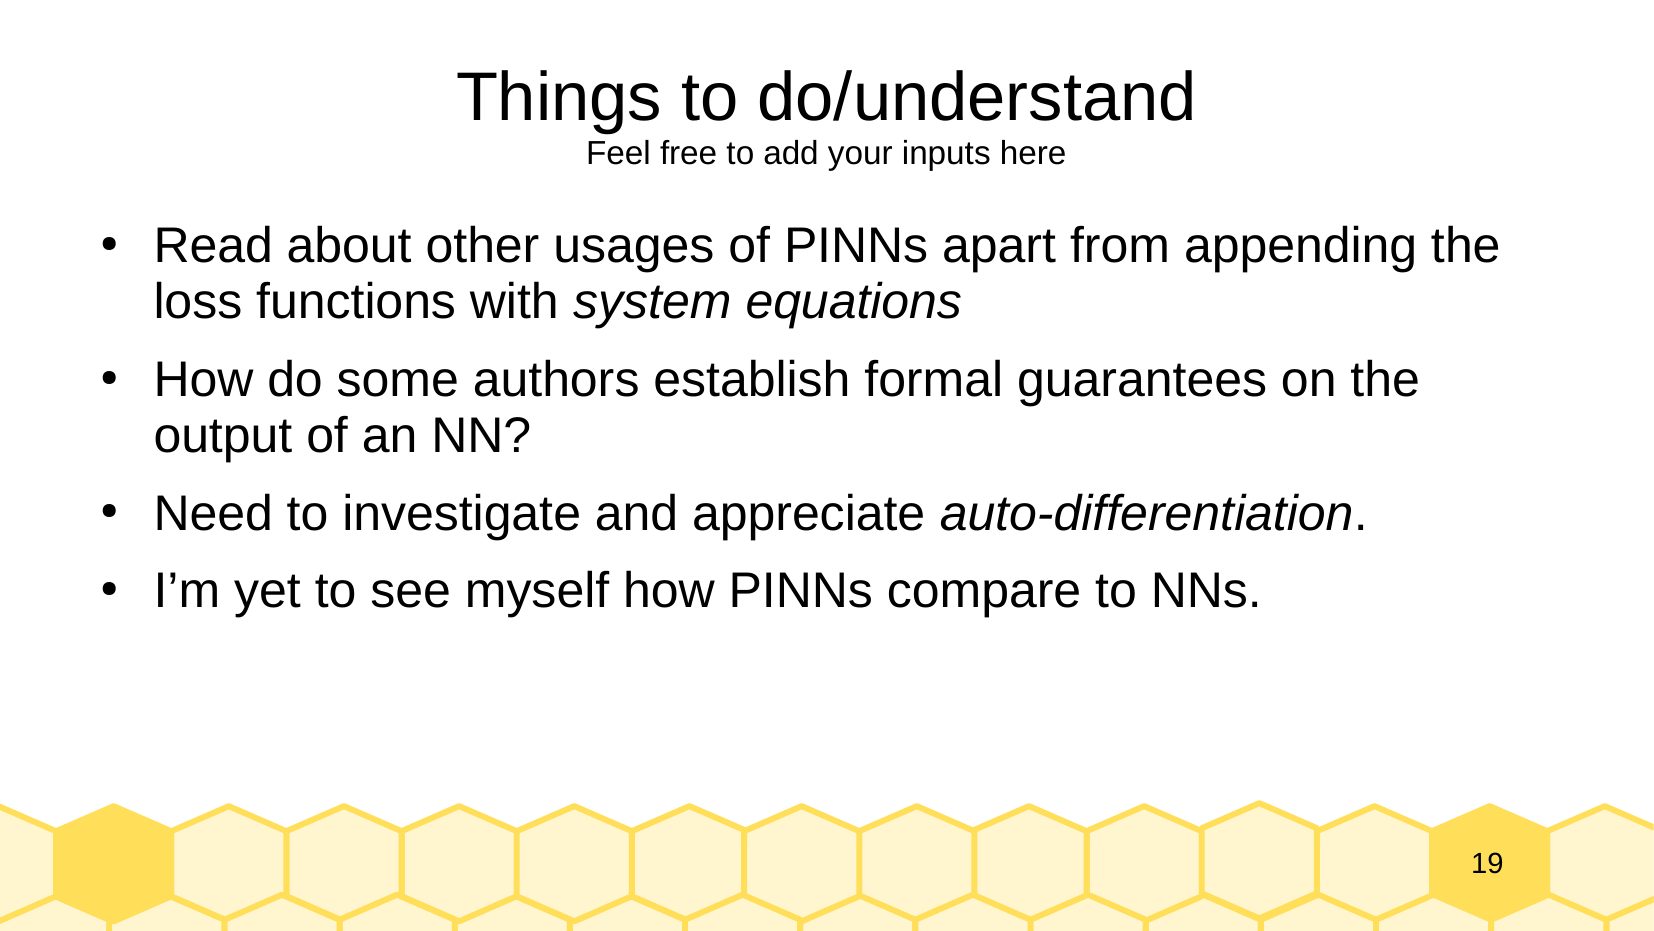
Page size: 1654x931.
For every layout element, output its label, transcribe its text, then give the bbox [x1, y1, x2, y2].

title Things to do/understand Feel free to add your inputs here [82, 37, 1571, 193]
list Read about other usages of PINNs apart from appending the loss functions with system equations How do some authors establish formal guarantees on the output of an NN? Need to investigate and appreciate auto-differentiation. I’m yet to see myself how PINNs compare to NNs. [82, 217, 1571, 758]
